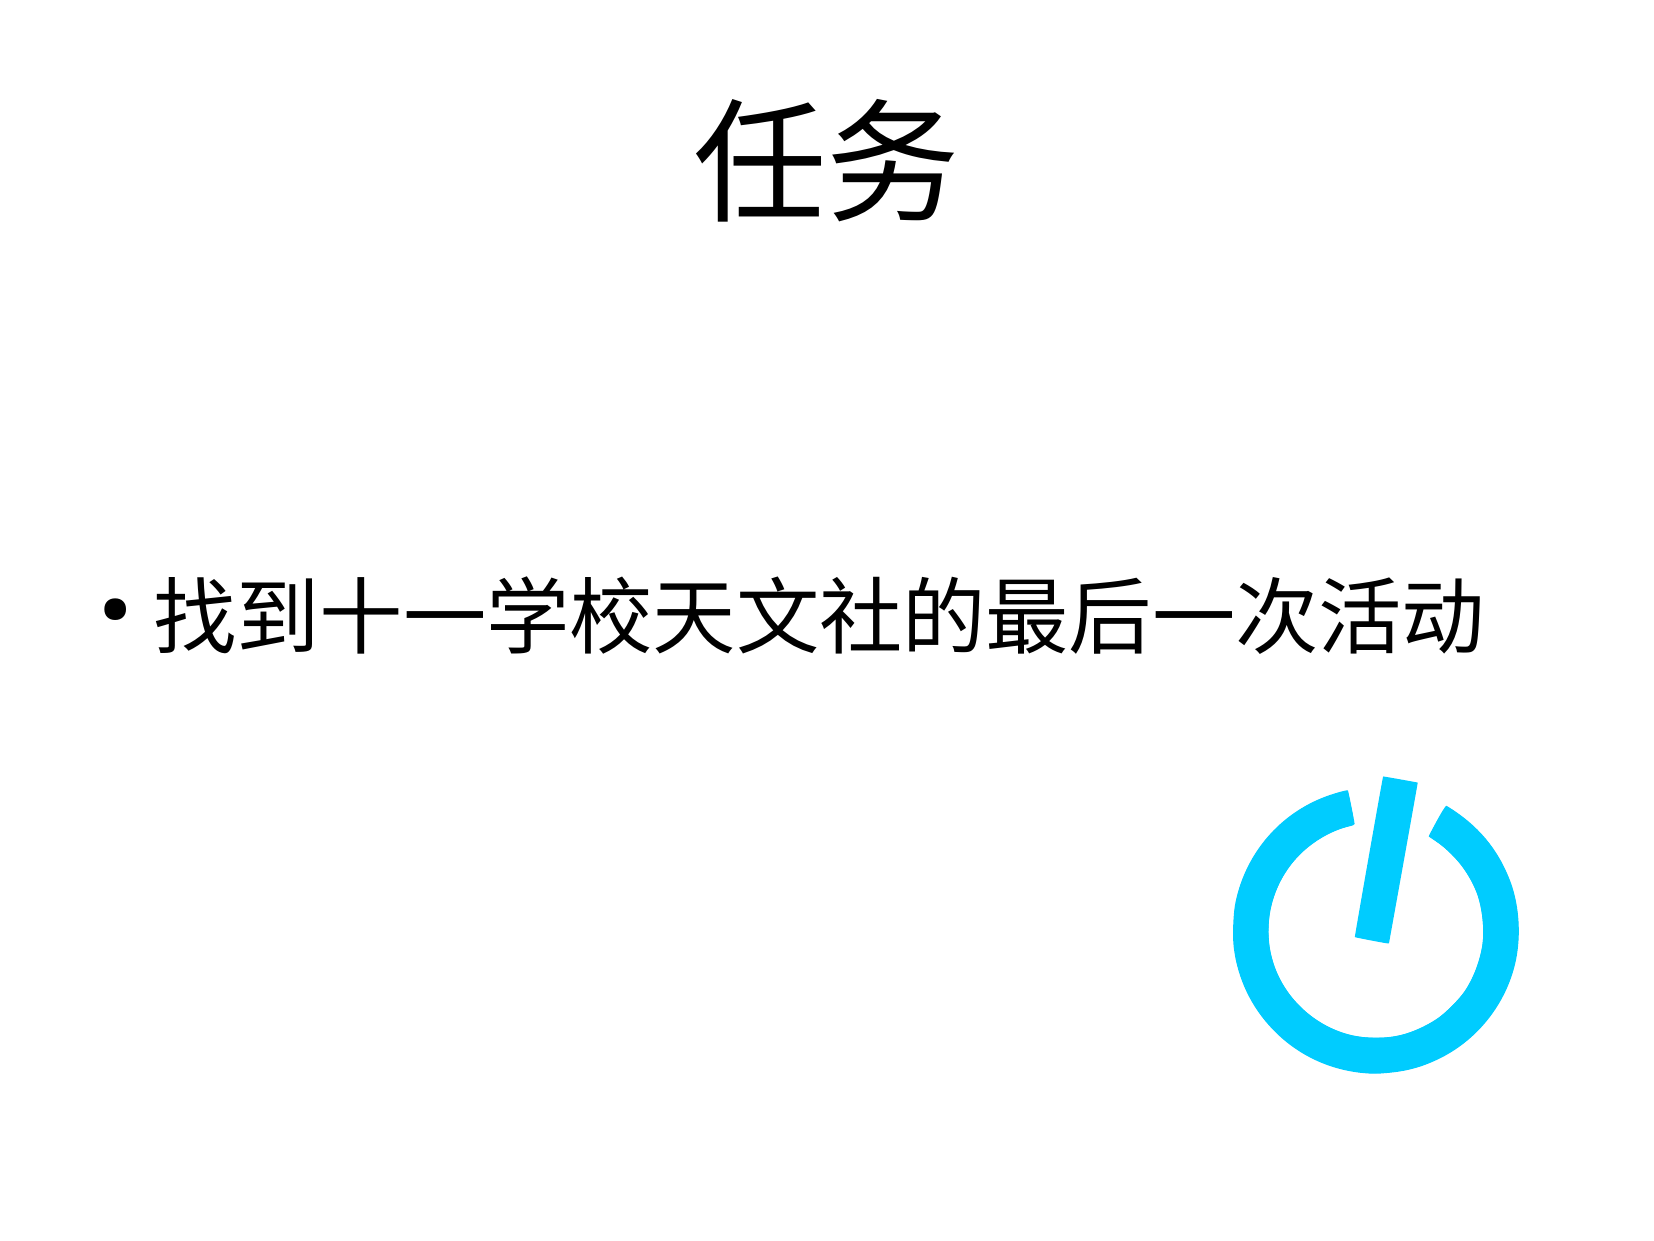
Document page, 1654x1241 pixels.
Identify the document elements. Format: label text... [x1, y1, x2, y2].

title 任务 [82, 49, 1571, 257]
list 找到十一学校天文社的最后一次活动 [82, 390, 1571, 1109]
